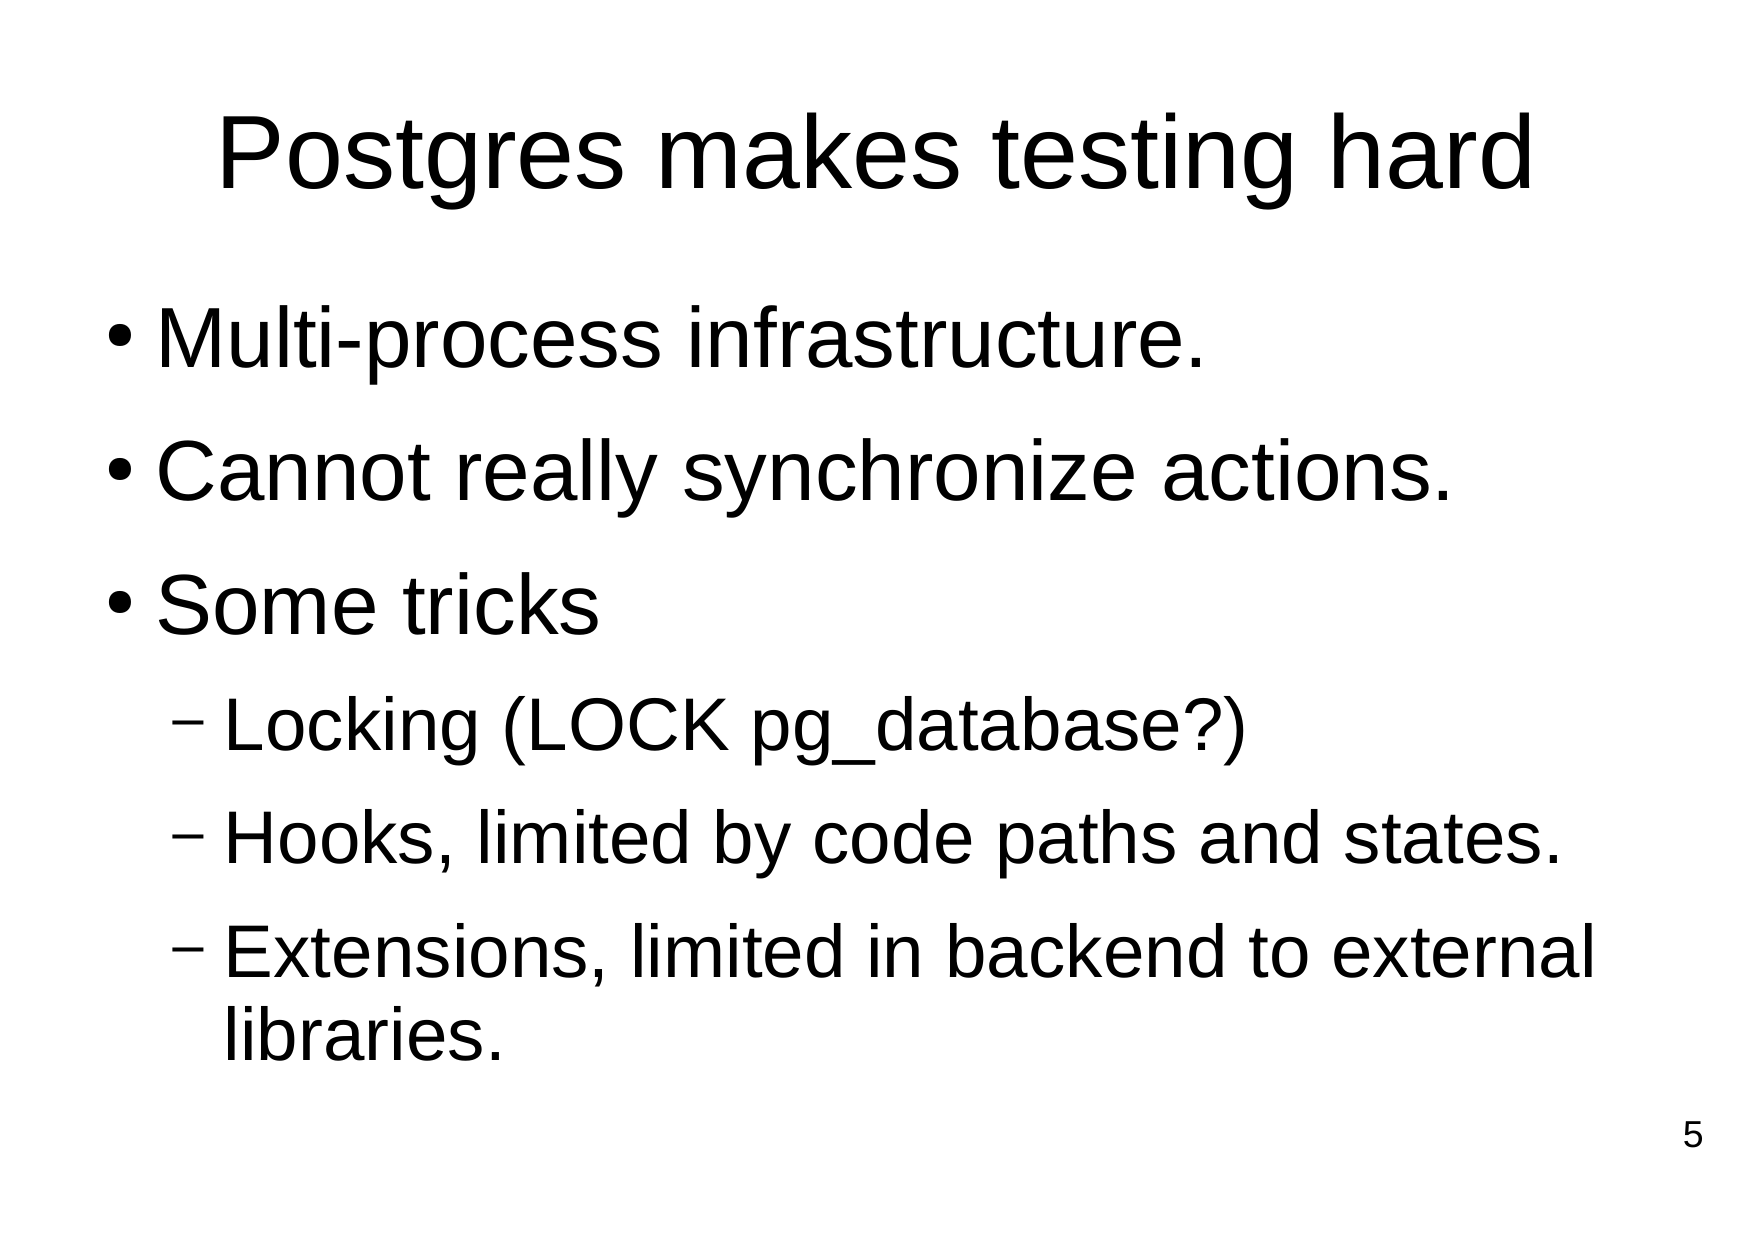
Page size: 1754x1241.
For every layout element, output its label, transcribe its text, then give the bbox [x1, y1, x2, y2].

text_box <number> [1447, 1106, 1719, 1201]
list Multi-process infrastructure. Cannot really synchronize actions. Some tricks Locking (LOCK pg_database?) Hooks, limited by code paths and states. Extensions, limited in backend to external libraries. [87, 290, 1667, 1081]
title Postgres makes testing hard [87, 49, 1667, 257]
